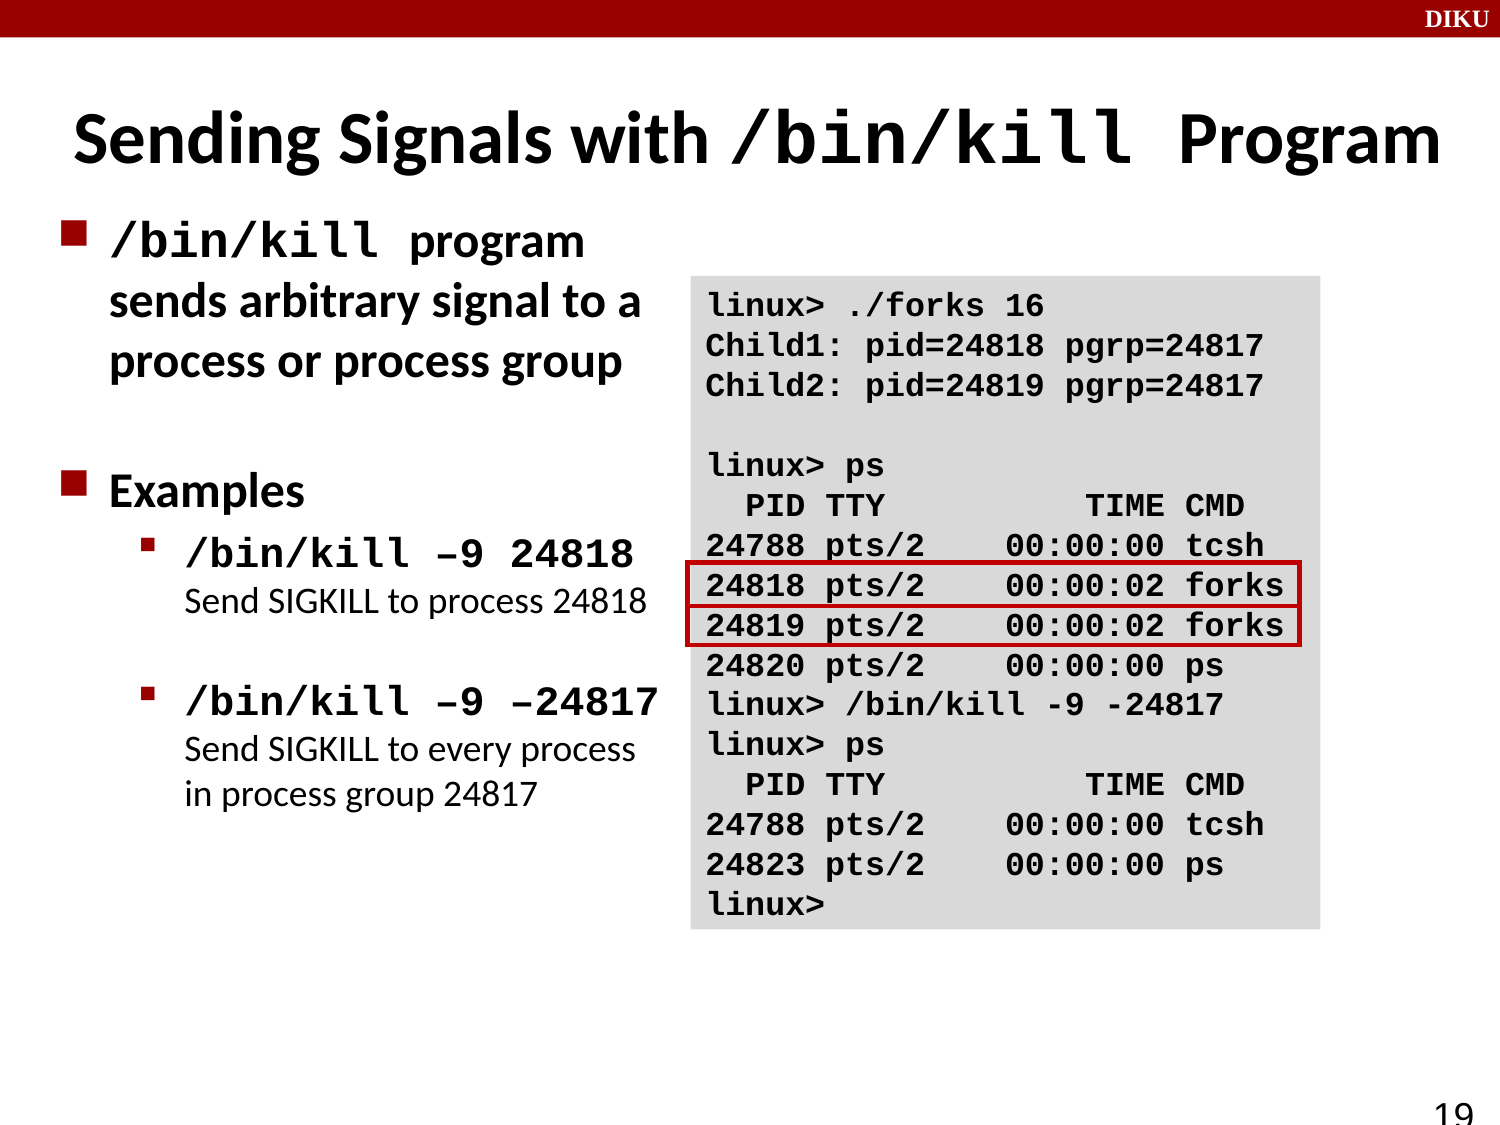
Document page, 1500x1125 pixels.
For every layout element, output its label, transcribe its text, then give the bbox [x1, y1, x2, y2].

text_box linux> ./forks 16 Child1: pid=24818 pgrp=24817 Child2: pid=24819 pgrp=24817 linux> ps PID TTY TIME CMD 24788 pts/2 00:00:00 tcsh 24818 pts/2 00:00:02 forks 24819 pts/2 00:00:02 forks 24820 pts/2 00:00:00 ps linux> /bin/kill -9 -24817 linux> ps PID TTY TIME CMD 24788 pts/2 00:00:00 tcsh 24823 pts/2 00:00:00 ps linux> [690, 275, 1321, 930]
text_box linux> ./forks 16 Child1: pid=24818 pgrp=24817 Child2: pid=24819 pgrp=24817 linux> ps PID TTY TIME CMD 24788 pts/2 00:00:00 tcsh 24818 pts/2 00:00:02 forks 24819 pts/2 00:00:02 forks 24820 pts/2 00:00:00 ps linux> /bin/kill -9 -24817 linux> ps PID TTY TIME CMD 24788 pts/2 00:00:00 tcsh 24823 pts/2 00:00:00 ps linux> [690, 565, 1297, 604]
text_box Sending Signals with /bin/kill Program [58, 71, 1500, 197]
text_box /bin/kill program sends arbitrary signal to a process or process group Examples /bin/kill –9 24818 Send SIGKILL to process 24818 /bin/kill –9 –24817 Send SIGKILL to every process in process group 24817 [47, 200, 688, 1058]
text_box linux> ./forks 16 Child1: pid=24818 pgrp=24817 Child2: pid=24819 pgrp=24817 linux> ps PID TTY TIME CMD 24788 pts/2 00:00:00 tcsh 24818 pts/2 00:00:02 forks 24819 pts/2 00:00:02 forks 24820 pts/2 00:00:00 ps linux> /bin/kill -9 -24817 linux> ps PID TTY TIME CMD 24788 pts/2 00:00:00 tcsh 24823 pts/2 00:00:00 ps linux> [690, 608, 1297, 643]
